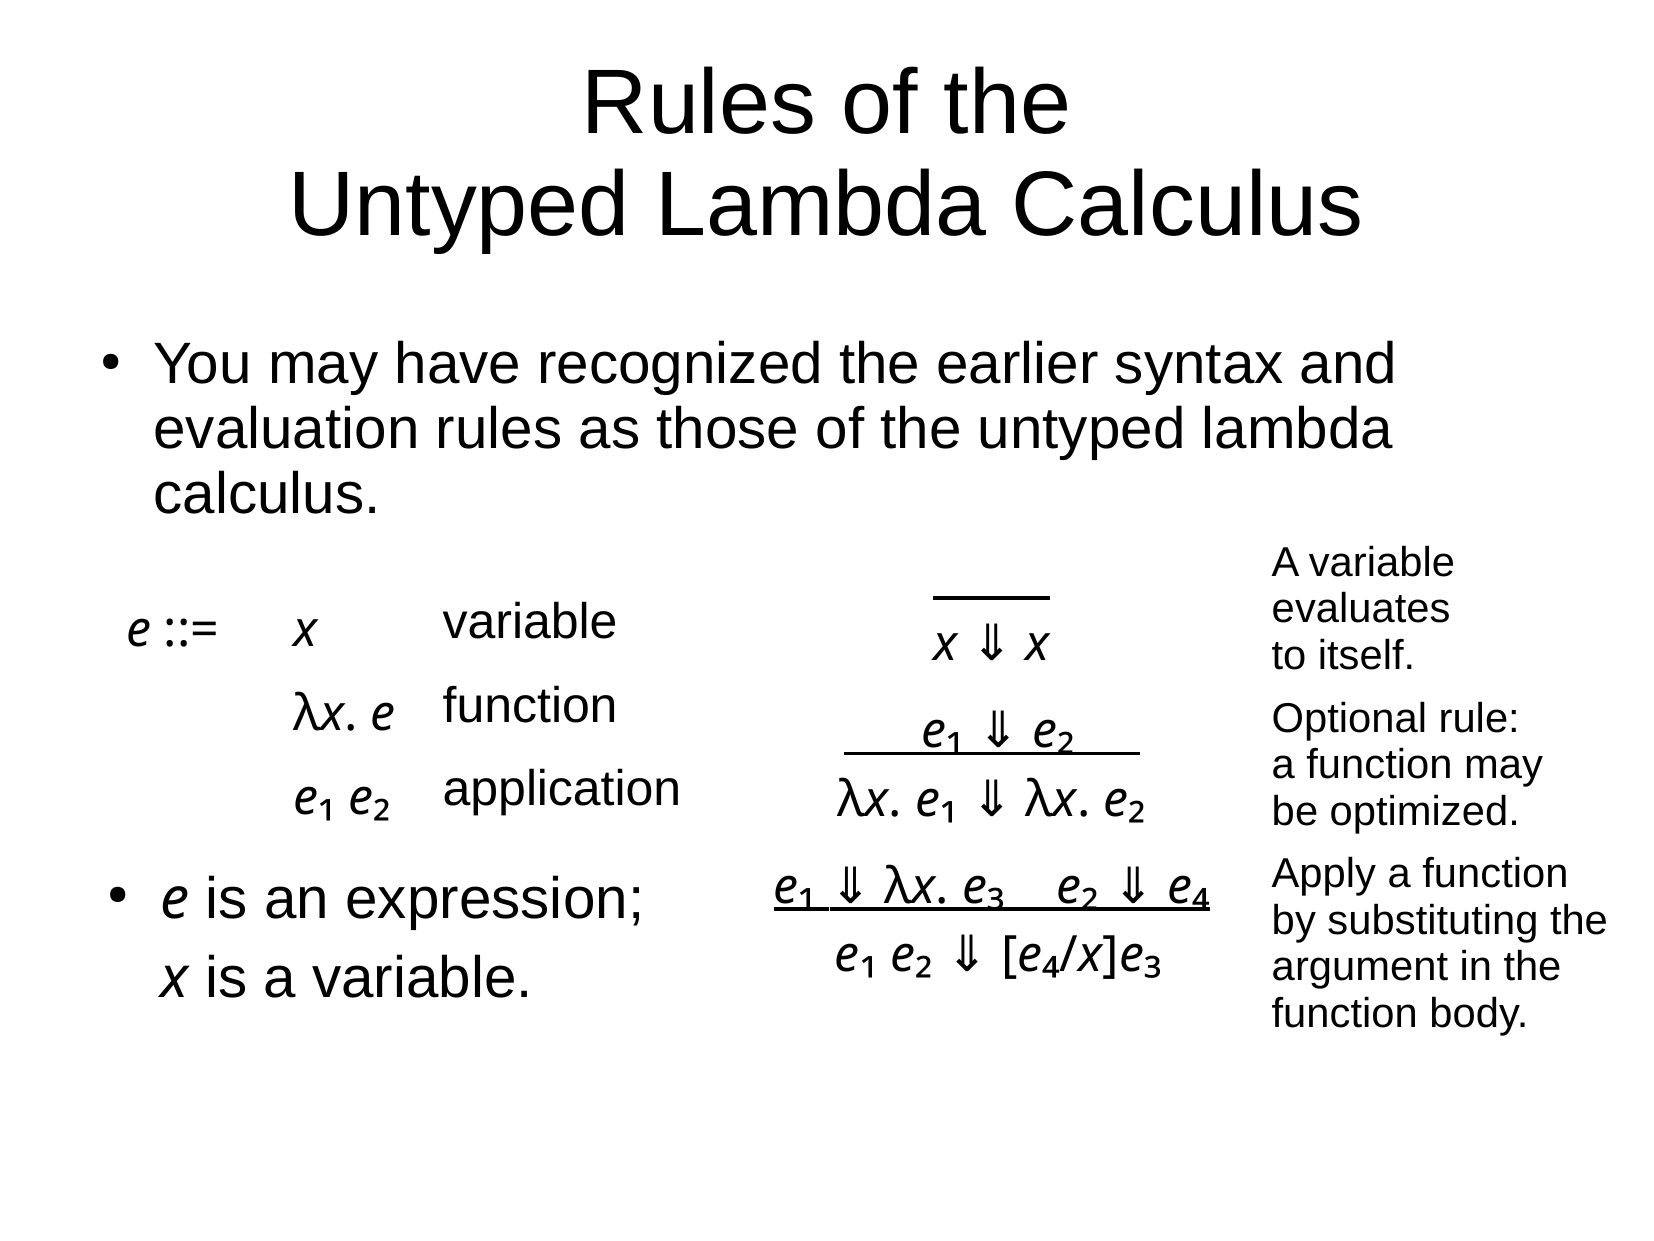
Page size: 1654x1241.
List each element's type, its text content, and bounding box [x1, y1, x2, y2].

table_header variable [429, 586, 725, 669]
list e is an expression; x is a variable. [89, 856, 683, 1081]
table_cell [112, 670, 278, 753]
title Rules of the Untyped Lambda Calculus [82, 49, 1571, 257]
table_header A variable evaluates to itself. [1258, 532, 1628, 687]
table_cell e₁ ⇓ λx. e₃ e₂ ⇓ e₄ e₁ e₂ ⇓ [e₄/x]e₃ [728, 843, 1257, 1045]
table_header e ::= [112, 586, 278, 669]
table_cell application [429, 754, 725, 837]
table_cell e₁ e₂ [279, 754, 428, 837]
table_cell function [429, 670, 725, 753]
table_cell Apply a function by substituting the argument in the function body. [1258, 843, 1628, 1045]
table_header x ⇓ x [728, 532, 1257, 687]
table_cell [112, 754, 278, 837]
table_cell e₁ ⇓ e₂ λx. e₁ ⇓ λx. e₂ [728, 688, 1257, 842]
list You may have recognized the earlier syntax and evaluation rules as those of the untyped lambda calculus. [82, 331, 1561, 591]
table_header x [279, 586, 428, 669]
table_cell λx. e [279, 670, 428, 753]
table_cell Optional rule: a function may be optimized. [1258, 688, 1628, 842]
